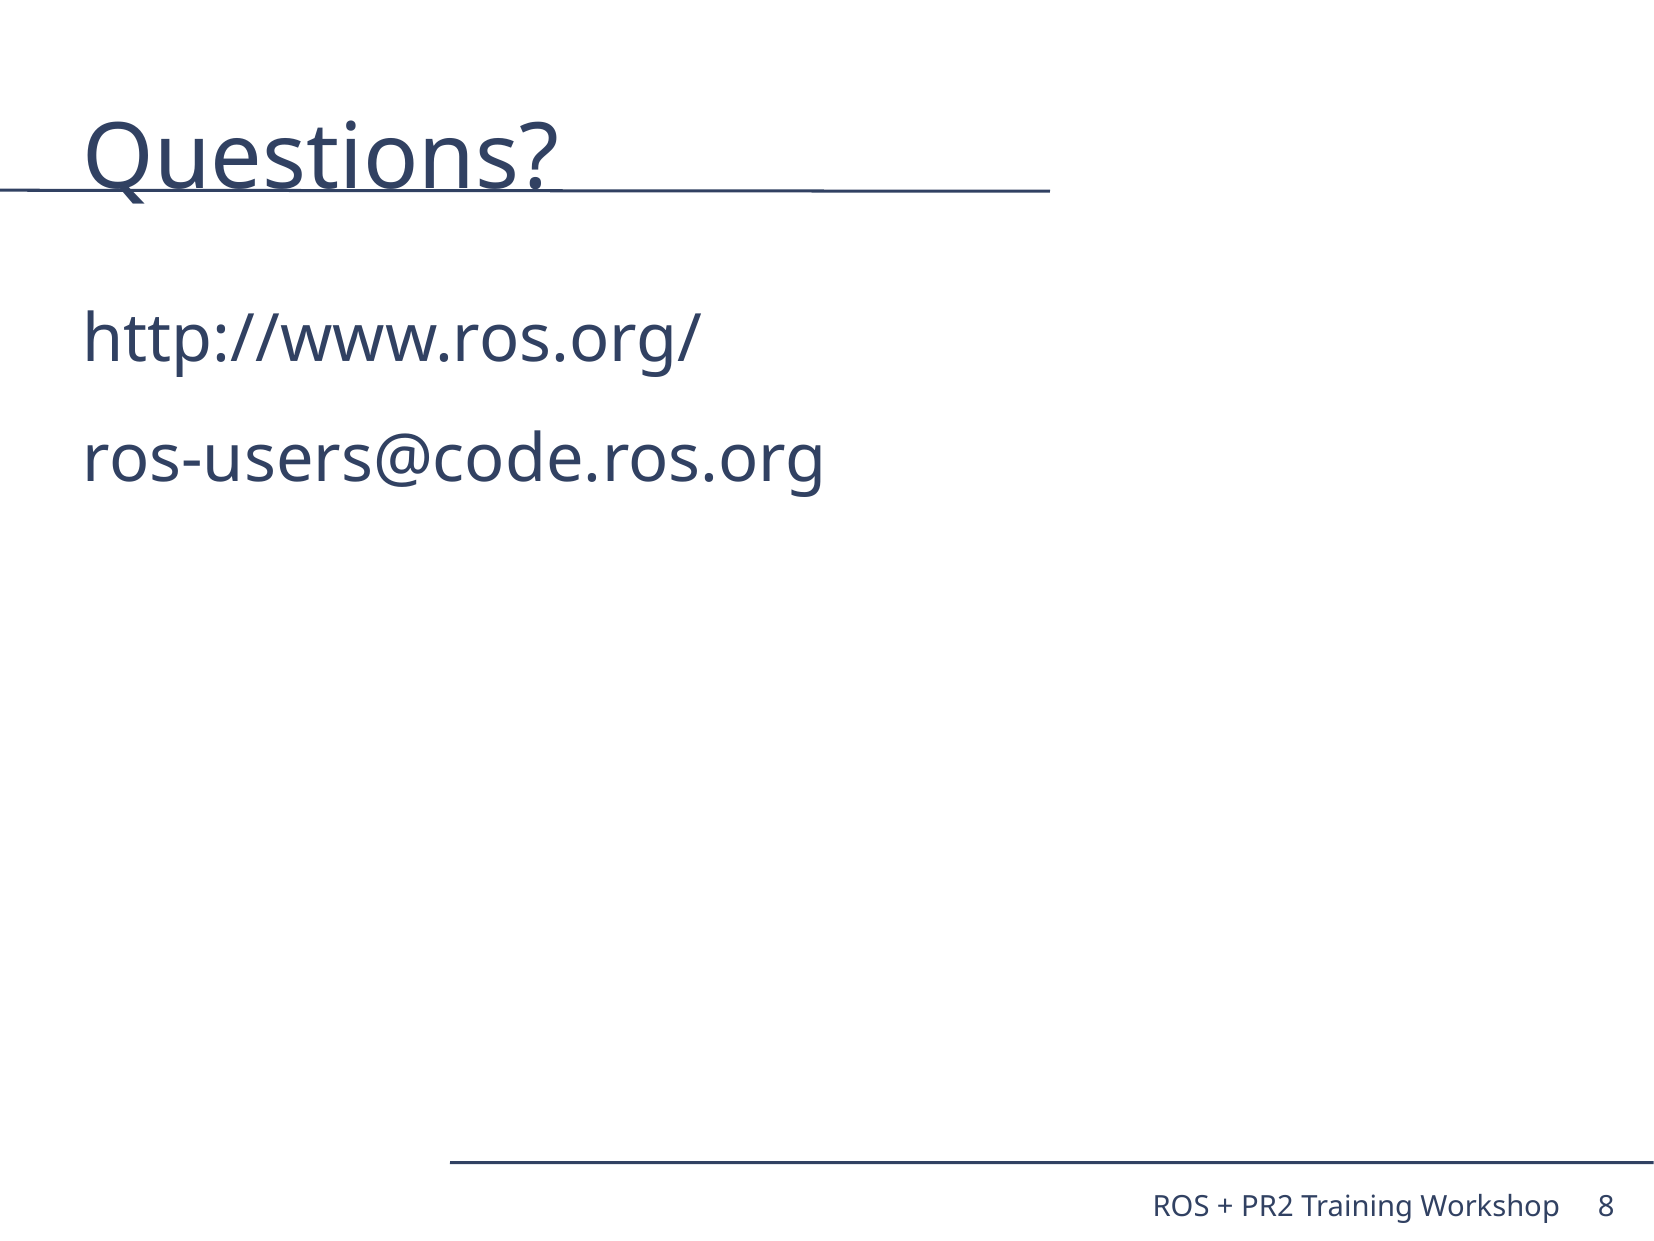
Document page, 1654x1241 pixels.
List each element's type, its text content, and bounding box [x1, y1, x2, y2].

title Questions? [82, 56, 1571, 250]
list http://www.ros.org/ ros-users@code.ros.org [82, 290, 1571, 1109]
